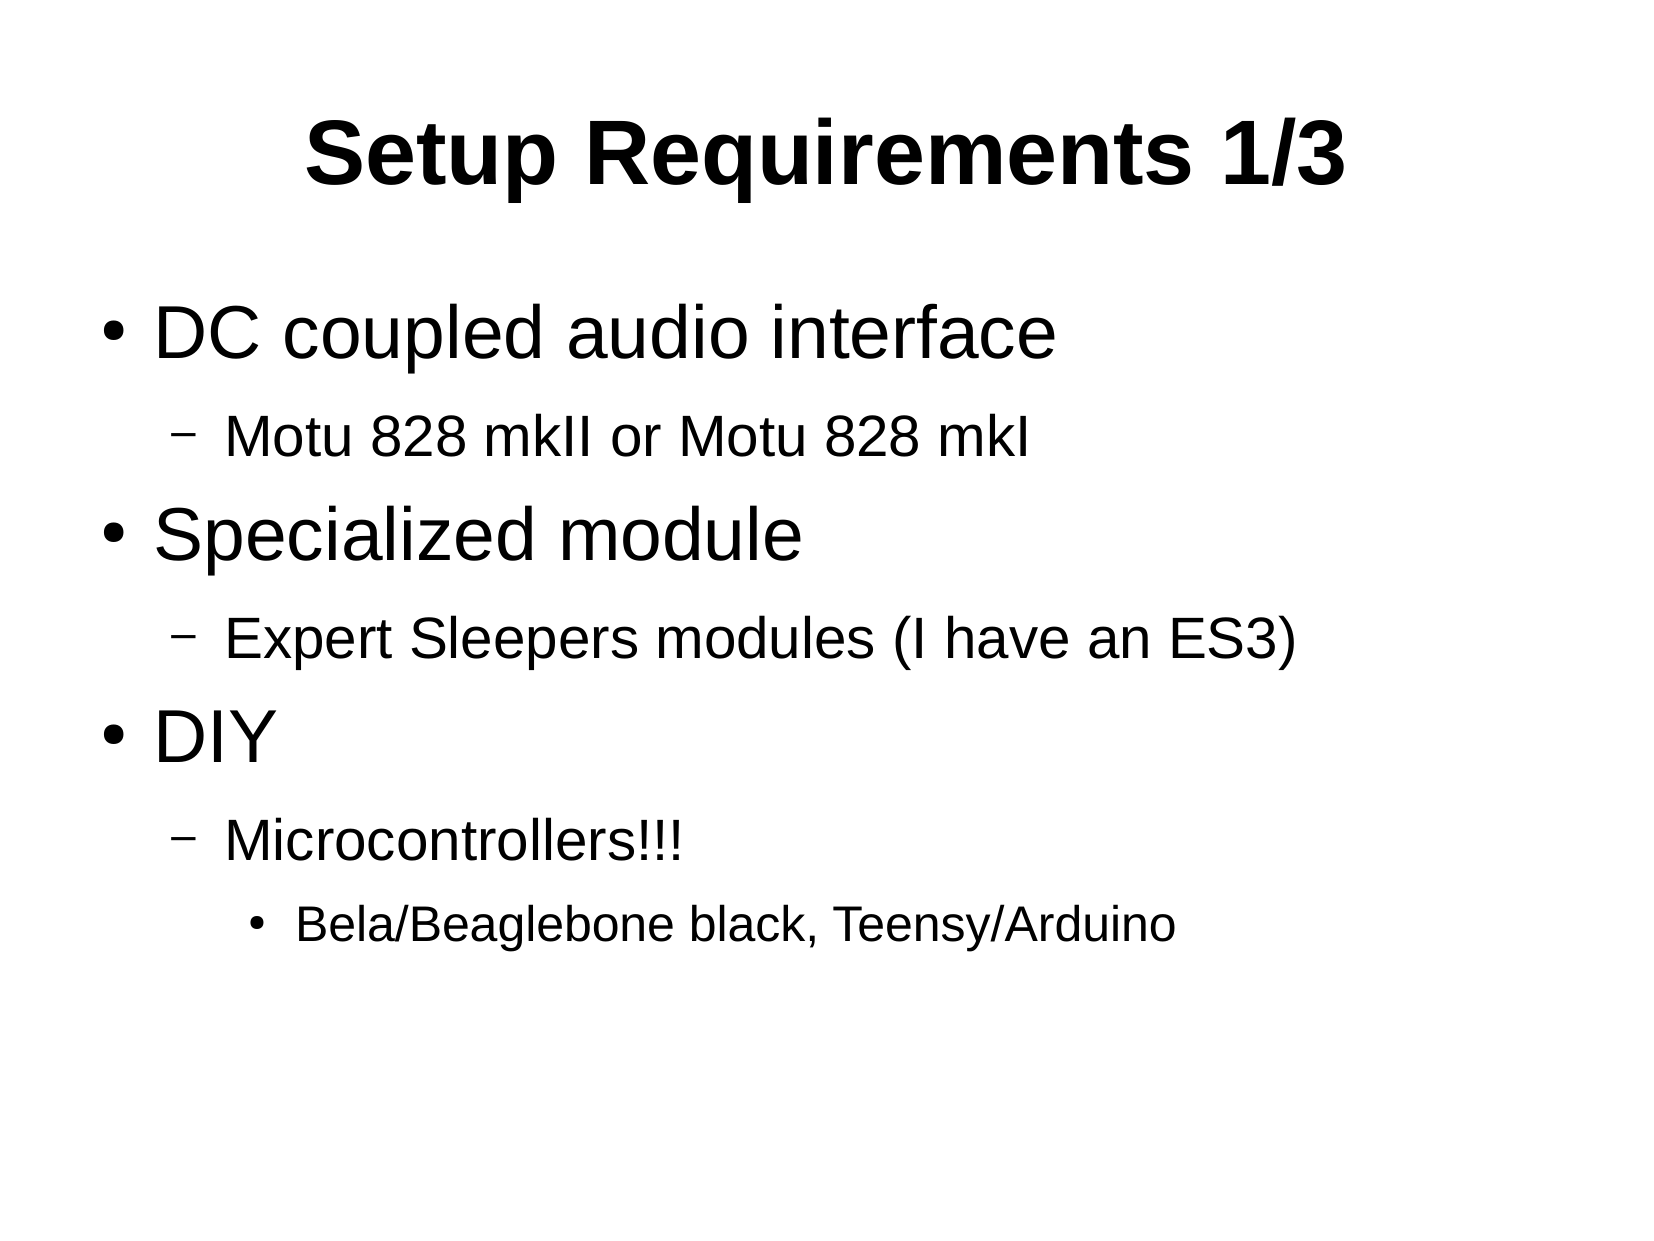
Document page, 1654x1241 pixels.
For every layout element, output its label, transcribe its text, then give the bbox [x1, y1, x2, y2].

list DC coupled audio interface Motu 828 mkII or Motu 828 mkI Specialized module Expert Sleepers modules (I have an ES3) DIY Microcontrollers!!! Bela/Beaglebone black, Teensy/Arduino [82, 290, 1571, 1109]
title Setup Requirements 1/3 [82, 49, 1571, 257]
